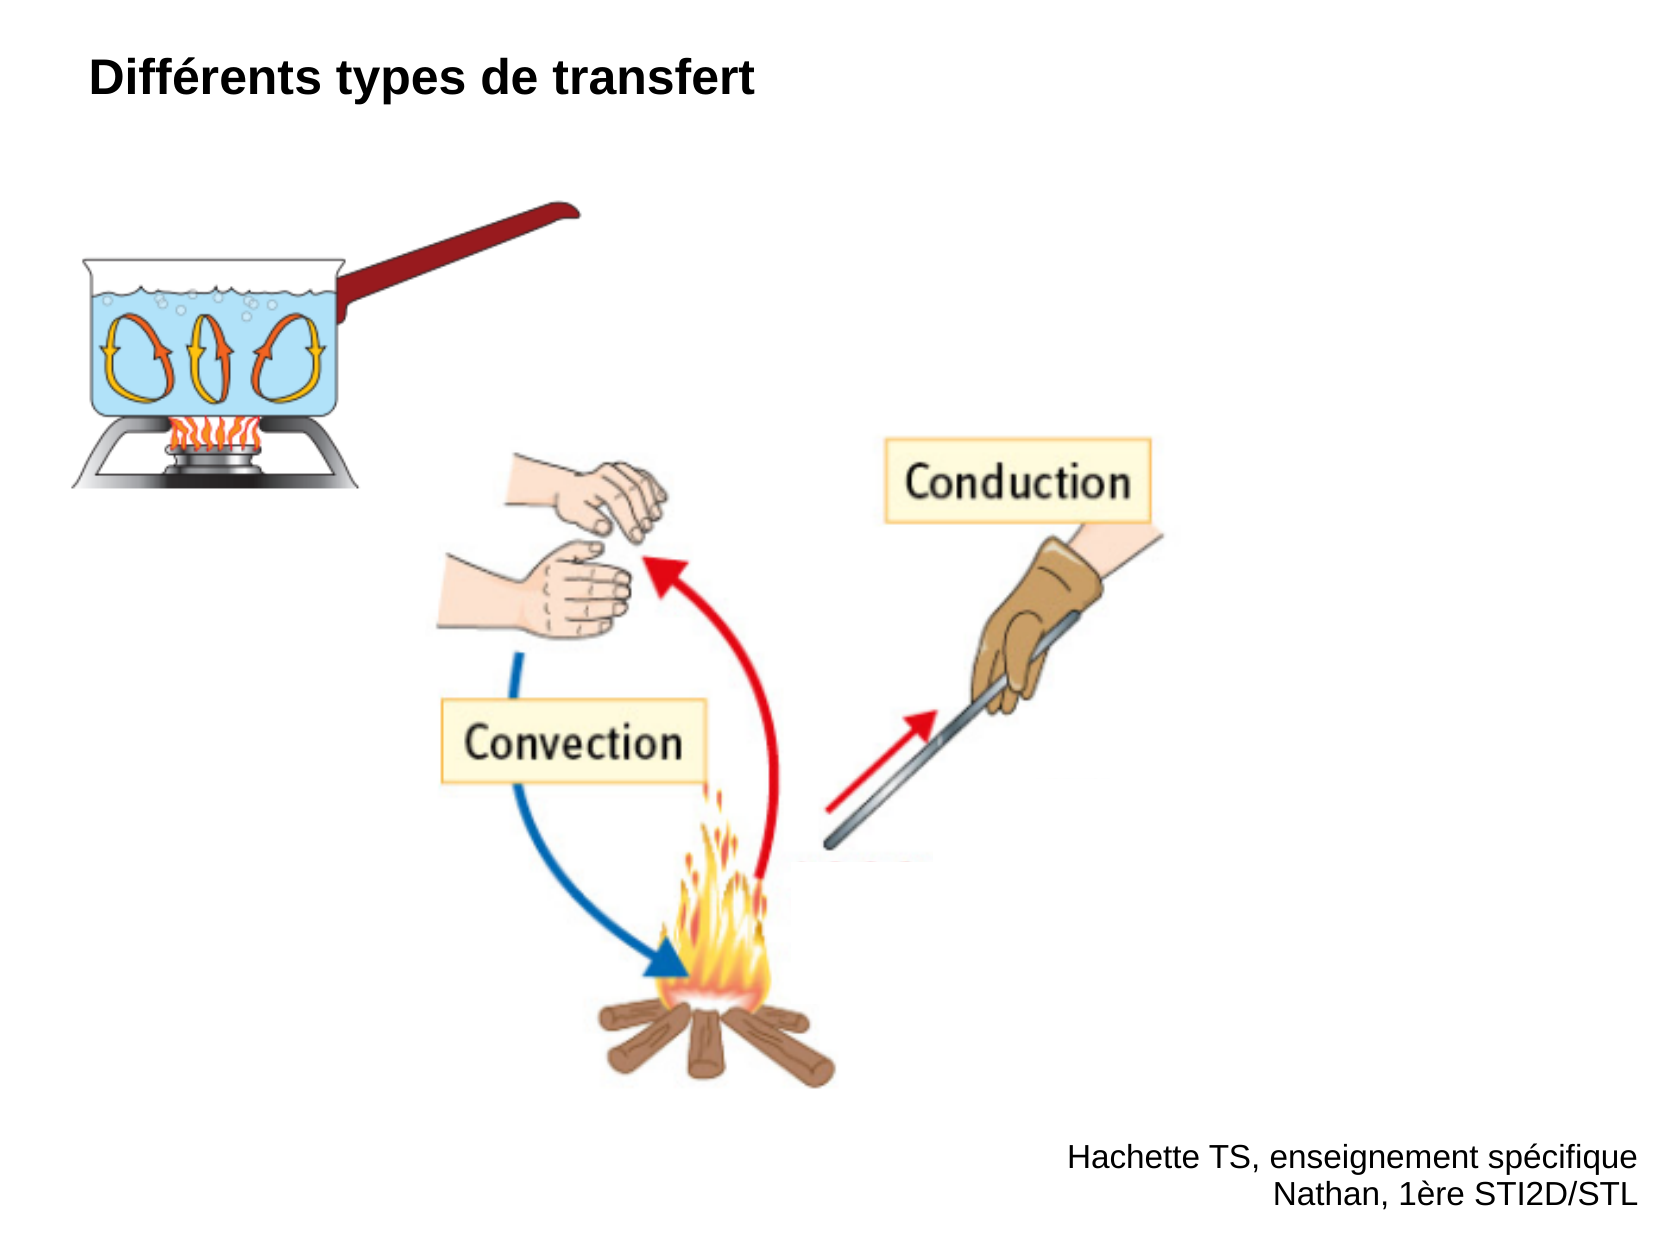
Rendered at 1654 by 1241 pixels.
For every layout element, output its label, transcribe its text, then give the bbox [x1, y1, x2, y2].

text_box Différents types de transfert [0, 0, 1654, 115]
text_box Hachette TS, enseignement spécifique Nathan, 1ère STI2D/STL [0, 1131, 1654, 1221]
text_box [791, 779, 1205, 1103]
picture [59, 188, 1219, 1103]
